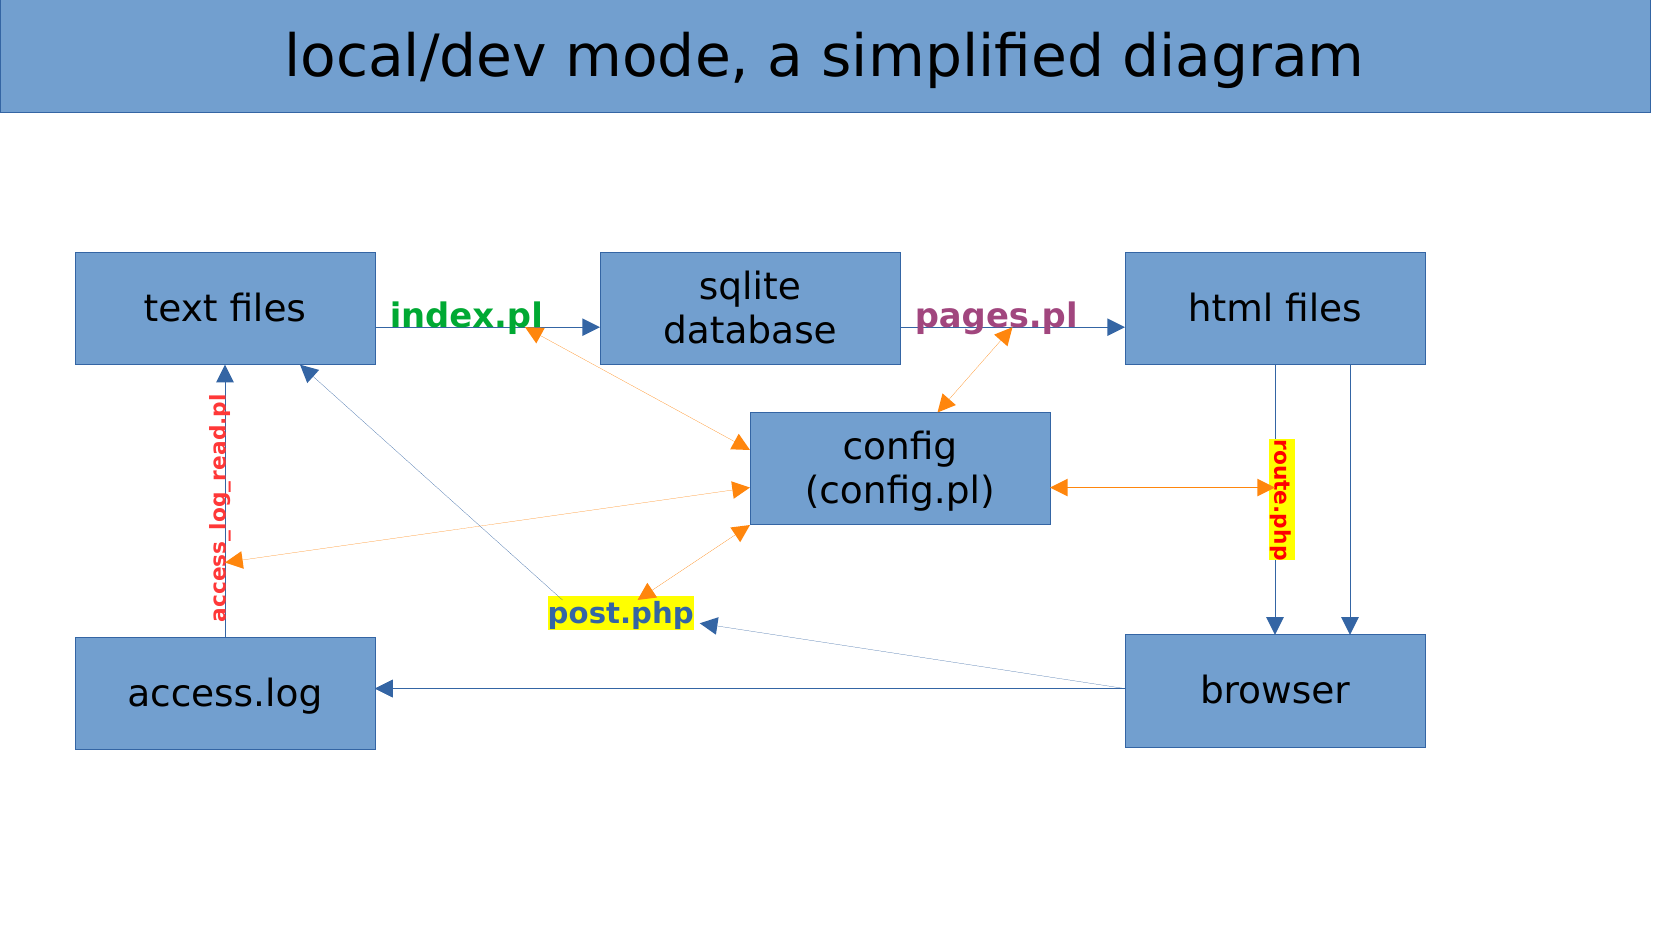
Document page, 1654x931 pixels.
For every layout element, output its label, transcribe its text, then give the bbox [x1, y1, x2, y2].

text_box browser [1125, 634, 1426, 748]
text_box html files [1125, 252, 1426, 365]
text_box sqlite database [600, 252, 901, 365]
text_box text files [75, 252, 376, 365]
text_box post.php [532, 588, 901, 638]
text_box local/dev mode, a simplified diagram [0, 0, 1651, 113]
text_box config (config.pl) [750, 412, 1051, 525]
text_box access.log [75, 637, 376, 750]
